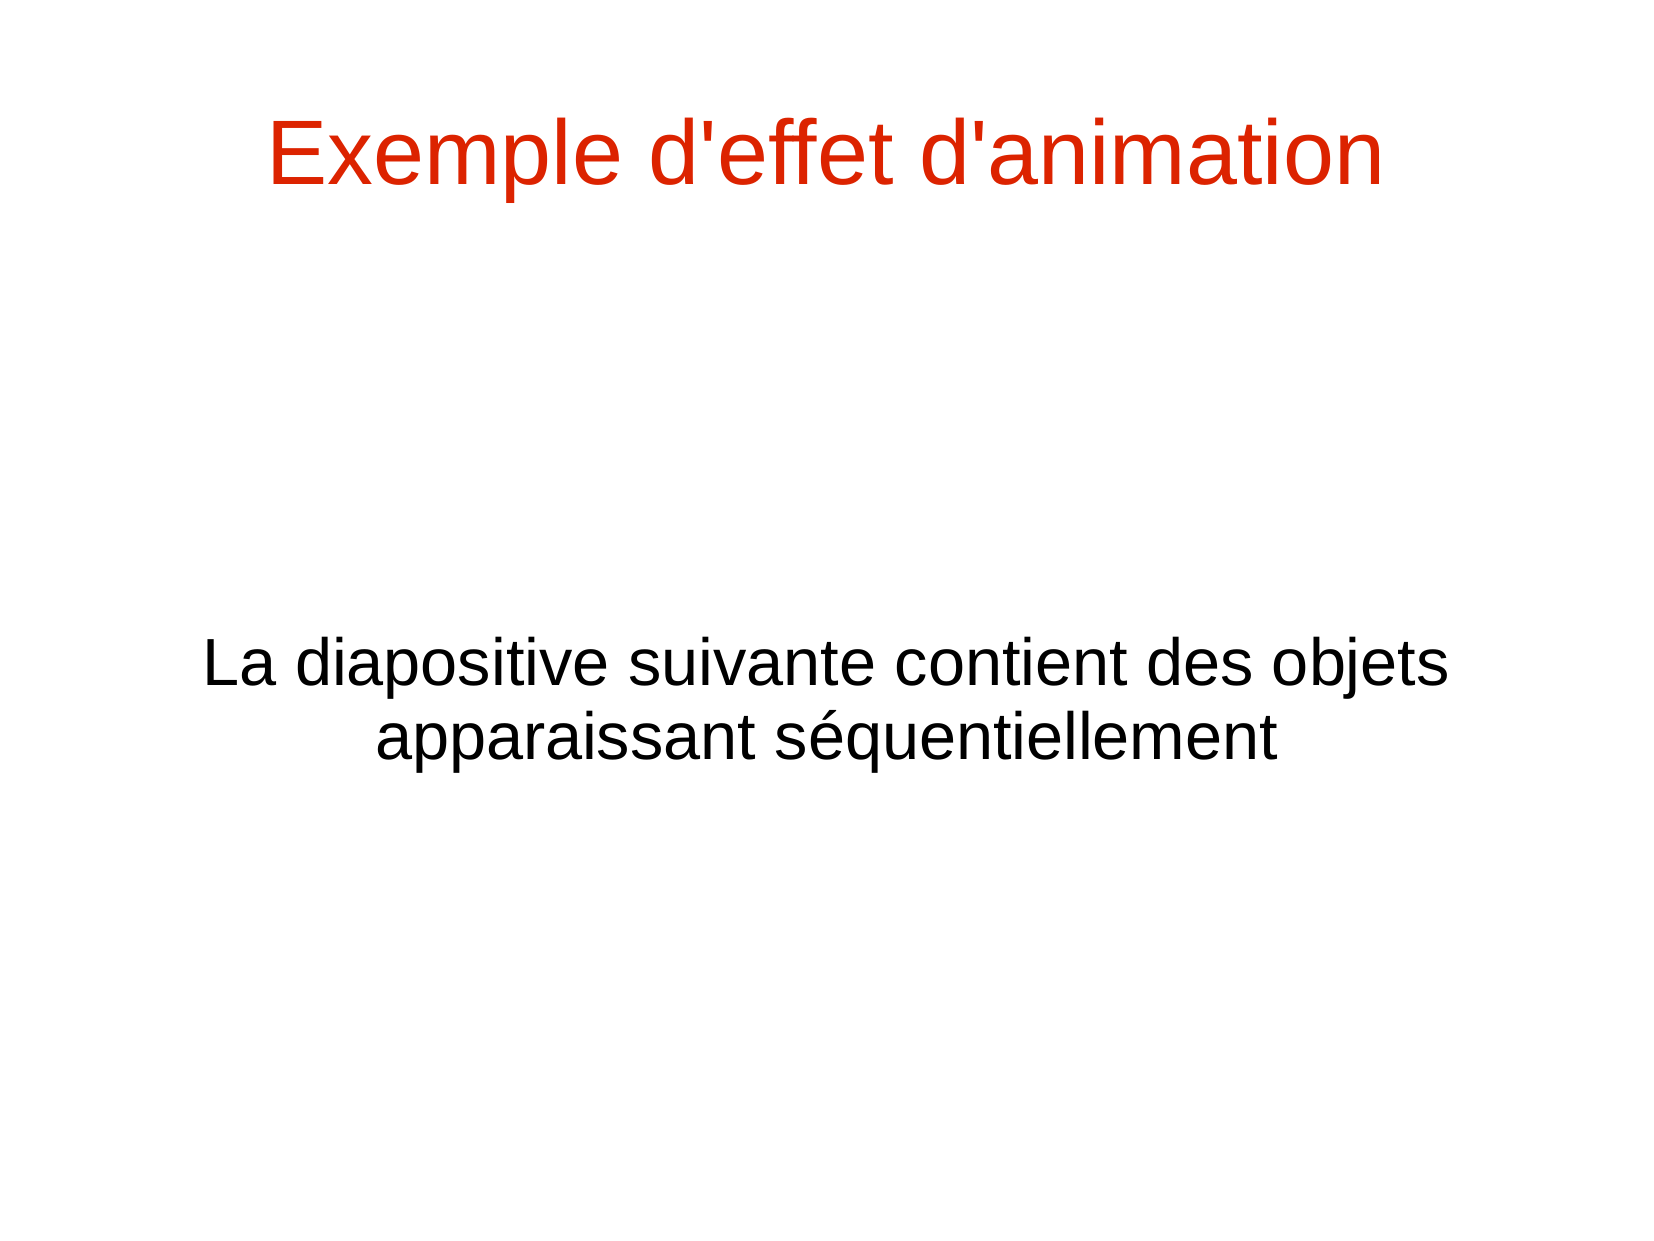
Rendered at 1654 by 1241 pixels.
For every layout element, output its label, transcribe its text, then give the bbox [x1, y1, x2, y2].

subtitle La diapositive suivante contient des objets apparaissant séquentiellement [82, 297, 1571, 1102]
title Exemple d'effet d'animation [82, 56, 1571, 250]
